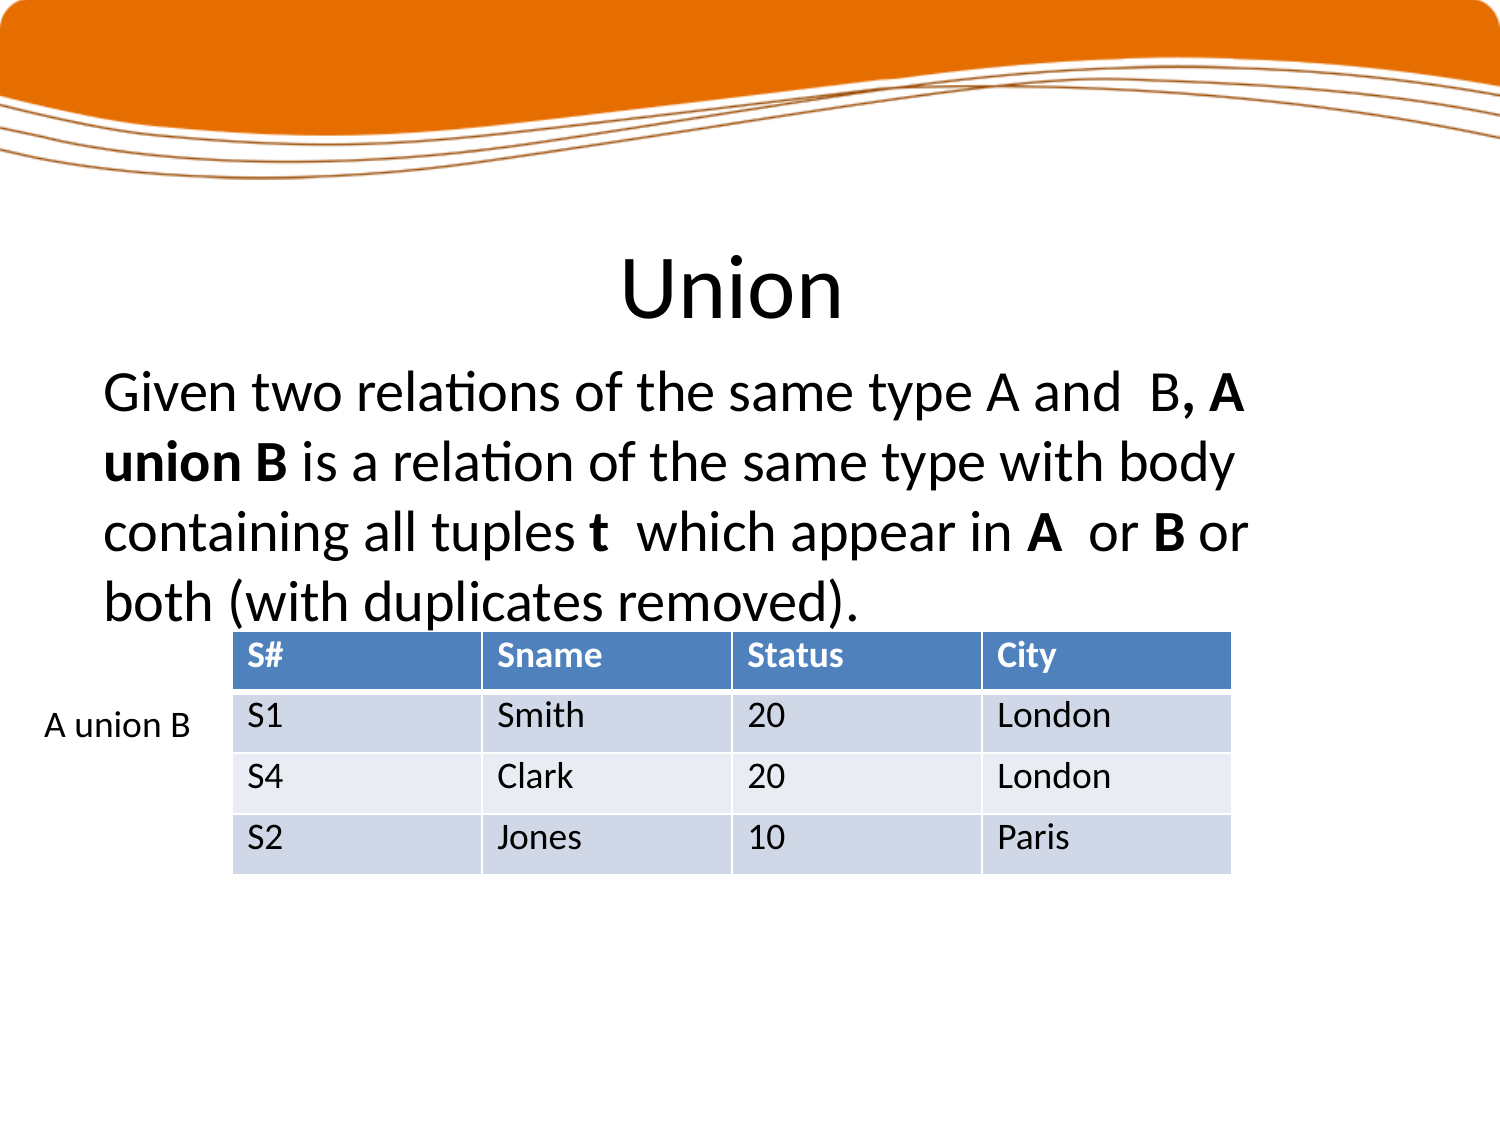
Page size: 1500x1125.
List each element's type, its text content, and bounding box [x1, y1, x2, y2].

table_cell London [983, 754, 1231, 813]
table_cell Jones [483, 815, 731, 874]
table_cell 20 [733, 695, 981, 752]
table_cell 10 [733, 815, 981, 874]
picture [0, 0, 1500, 180]
table_cell 20 [733, 754, 981, 813]
table_header Sname [483, 641, 731, 689]
text_box Union [159, 219, 1305, 345]
table_cell S1 [233, 695, 481, 752]
table_cell S4 [233, 754, 481, 813]
text_box Given two relations of the same type A and B, A union B is a relation of the same type with body containing all tuples t which appear in A or B or both (with duplicates removed). [88, 346, 1317, 641]
text_box A union B [29, 692, 230, 753]
table_cell London [983, 695, 1231, 752]
table_cell Paris [983, 815, 1231, 874]
table_cell Smith [483, 695, 731, 752]
table_header Status [733, 641, 981, 689]
table_cell S2 [233, 815, 481, 874]
table_header City [983, 641, 1231, 689]
table_header S# [233, 641, 481, 689]
table_cell Clark [483, 754, 731, 813]
